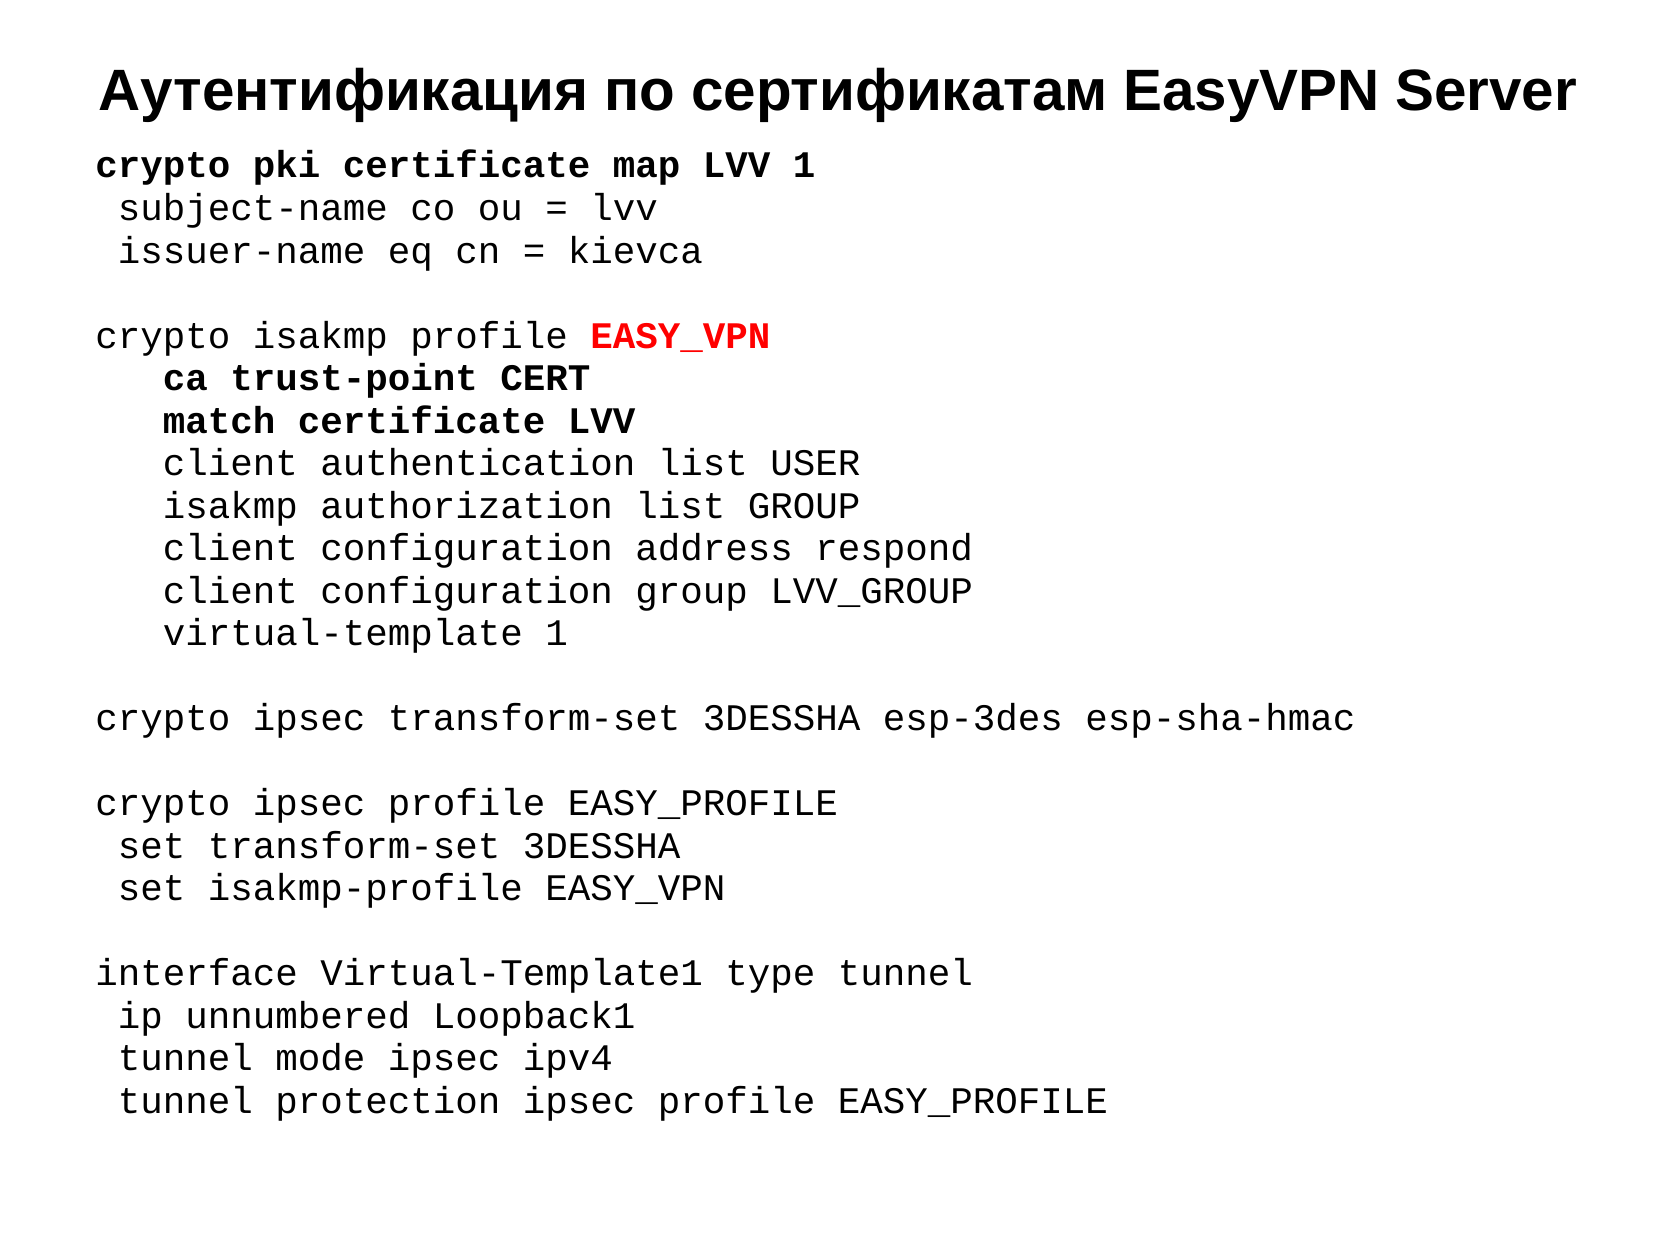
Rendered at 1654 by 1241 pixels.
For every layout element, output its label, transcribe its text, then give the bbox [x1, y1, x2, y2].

list crypto pki certificate map LVV 1 subject-name co ou = lvv issuer-name eq cn = kievca crypto isakmp profile EASY_VPN ca trust-point CERT match certificate LVV client authentication list USER isakmp authorization list GROUP client configuration address respond client configuration group LVV_GROUP virtual-template 1 crypto ipsec transform-set 3DESSHA esp-3des esp-sha-hmac crypto ipsec profile EASY_PROFILE set transform-set 3DESSHA set isakmp-profile EASY_VPN interface Virtual-Template1 type tunnel ip unnumbered Loopback1 tunnel mode ipsec ipv4 tunnel protection ipsec profile EASY_PROFILE [95, 146, 1538, 1213]
text_box Аутентификация по сертификатам EasyVPN Server [64, 37, 1613, 130]
